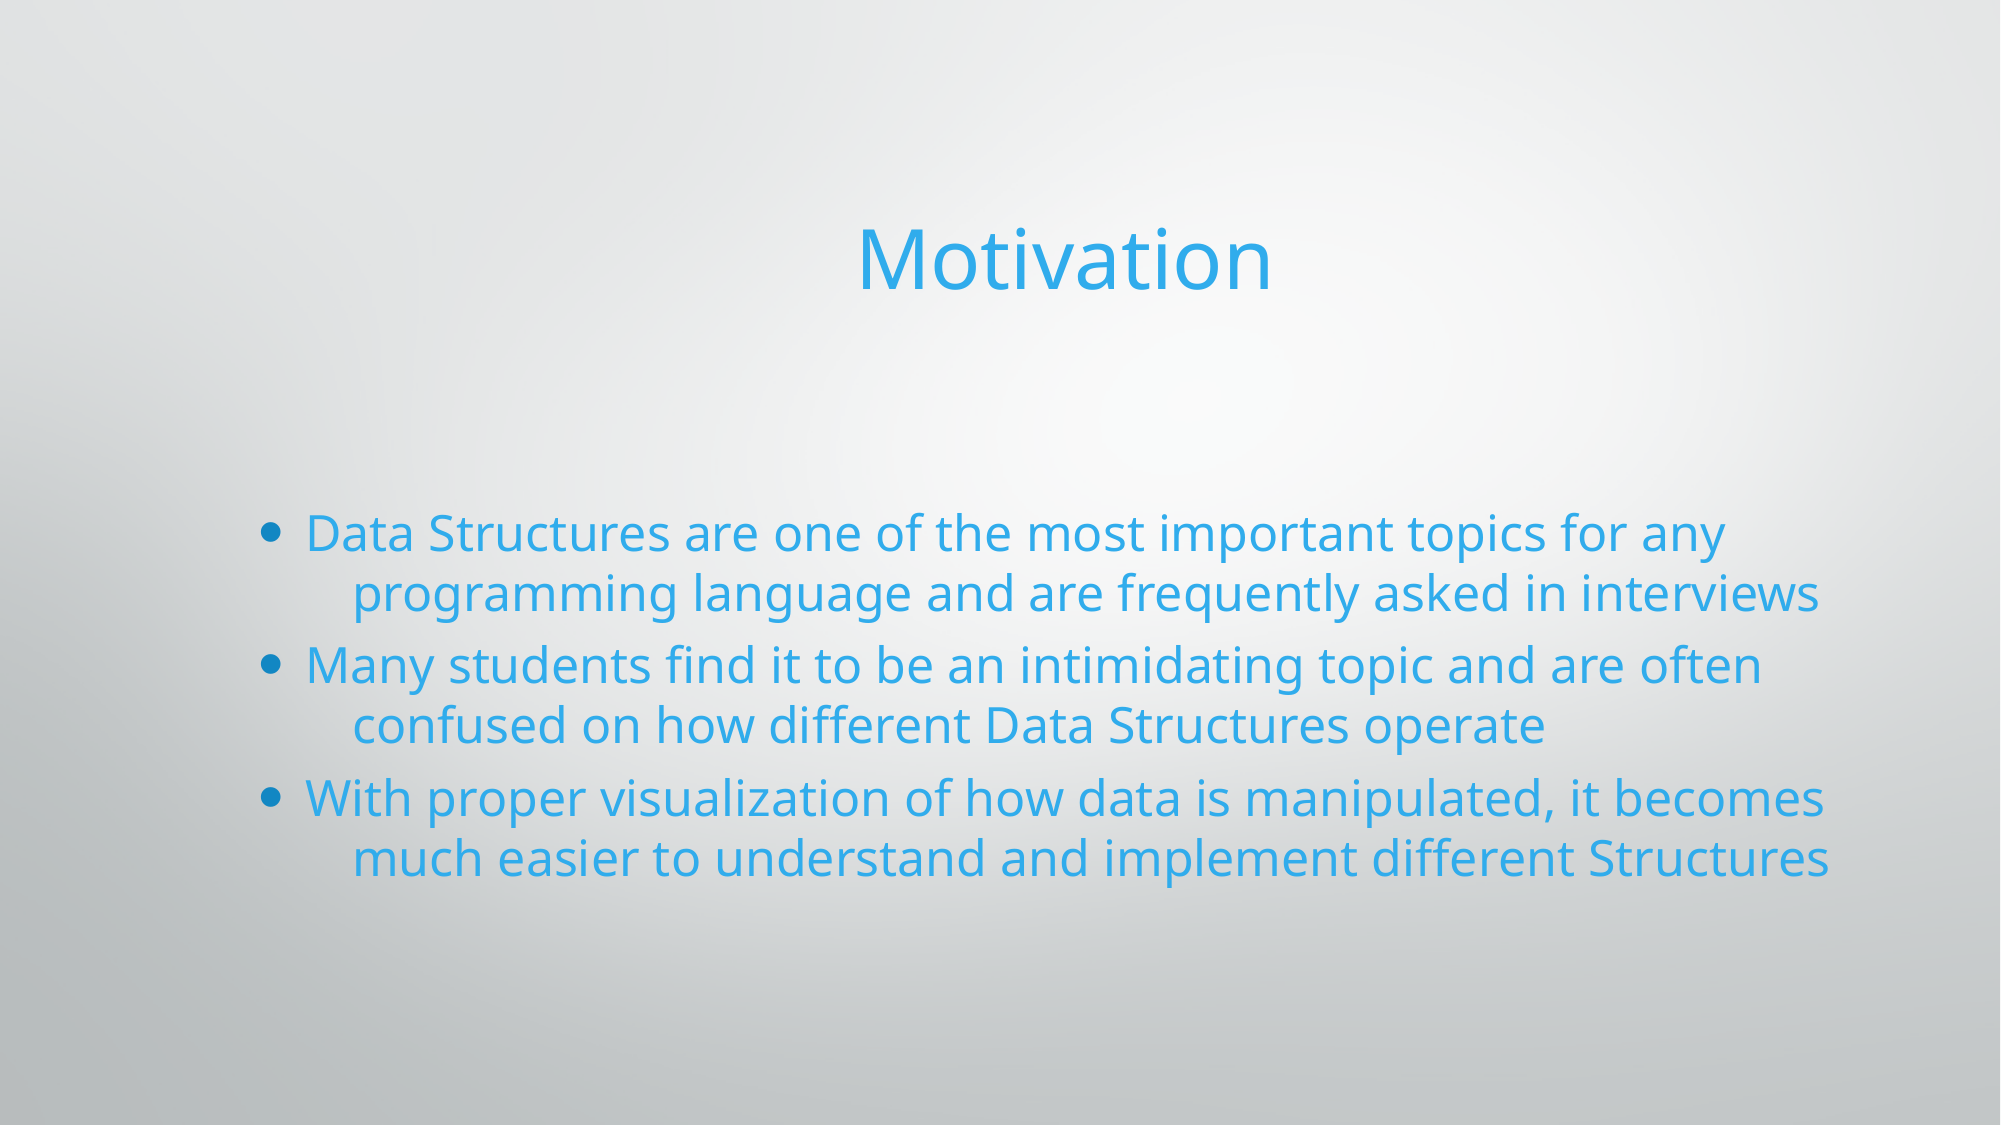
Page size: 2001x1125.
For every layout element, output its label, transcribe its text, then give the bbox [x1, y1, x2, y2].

list Data Structures are one of the most important topics for any programming language and are frequently asked in interviews Many students find it to be an intimidating topic and are often confused on how different Data Structures operate With proper visualization of how data is manipulated, it becomes much easier to understand and implement different Structures [243, 437, 1887, 950]
title Motivation [243, 112, 1887, 400]
